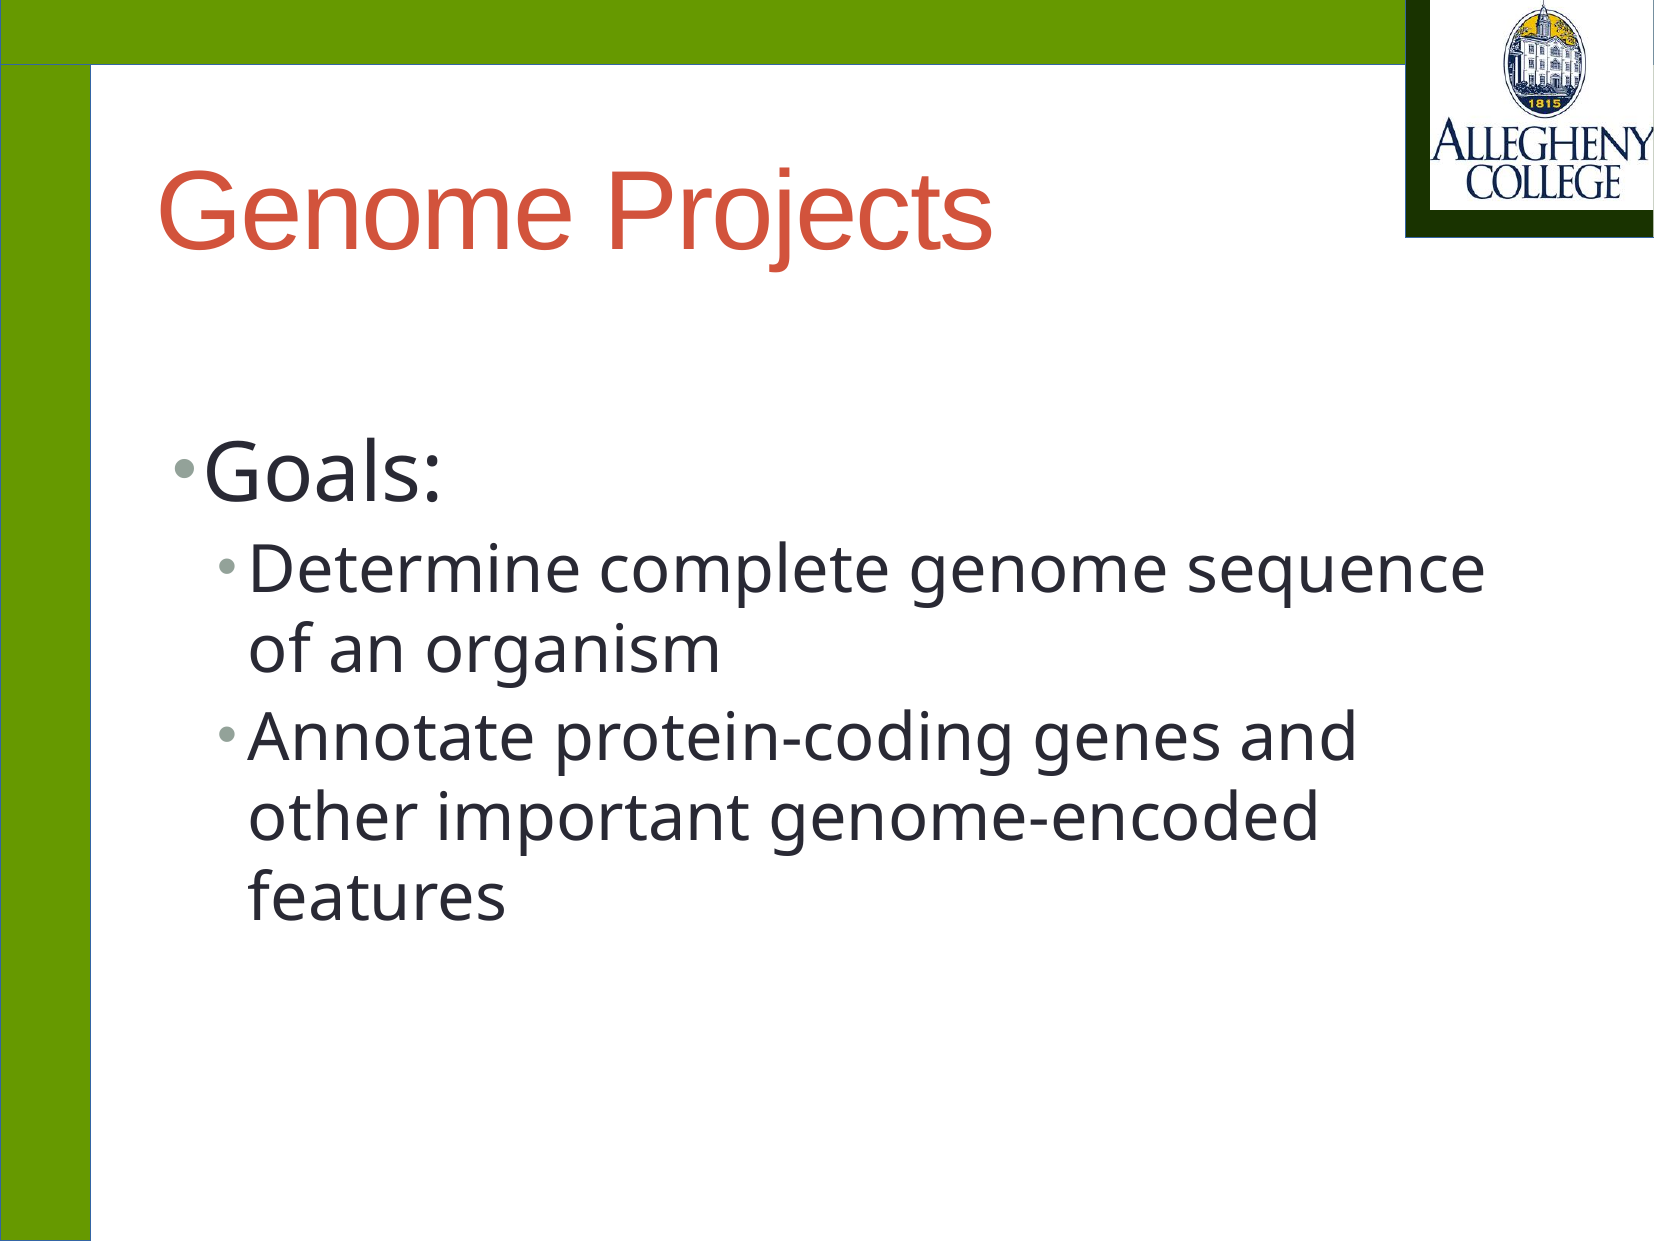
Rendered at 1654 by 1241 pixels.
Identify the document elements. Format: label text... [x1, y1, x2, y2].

text_box [1490, 210, 1654, 238]
picture [1430, 0, 1654, 210]
text_box [0, 0, 1430, 1241]
list Goals: Determine complete genome sequence of an organism Annotate protein-coding genes and other important genome-encoded features [157, 410, 1508, 930]
title Genome Projects [140, 123, 1490, 286]
